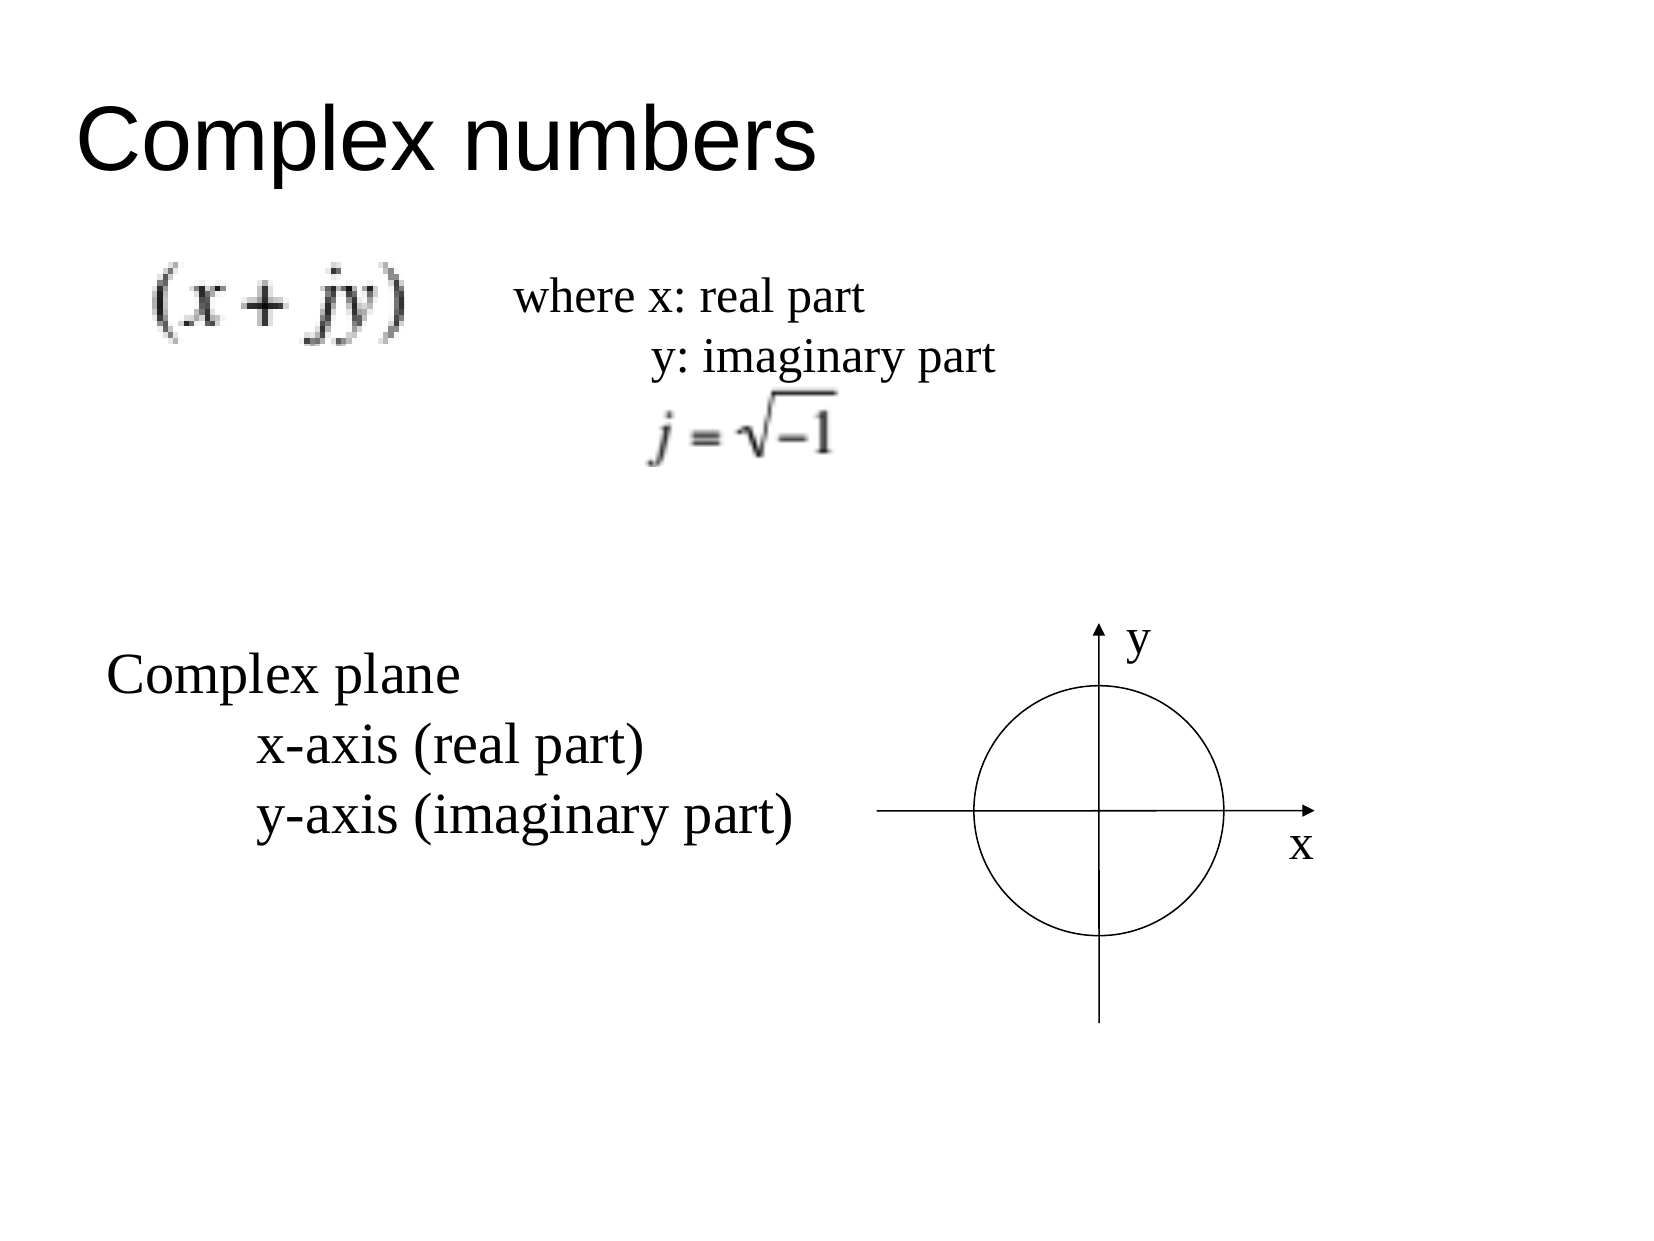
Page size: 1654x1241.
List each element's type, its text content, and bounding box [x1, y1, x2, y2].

text_box y [1111, 592, 1167, 672]
title Complex numbers [75, 44, 1425, 233]
text_box [1100, 812, 1224, 936]
text_box [1100, 685, 1224, 809]
text_box where x: real part y: imaginary part [498, 255, 1024, 391]
text_box [973, 685, 1098, 810]
text_box Complex plane x-axis (real part) y-axis (imaginary part) [91, 623, 810, 853]
picture [639, 385, 840, 467]
text_box [973, 812, 1098, 936]
text_box x [1274, 798, 1329, 878]
picture [142, 257, 406, 346]
